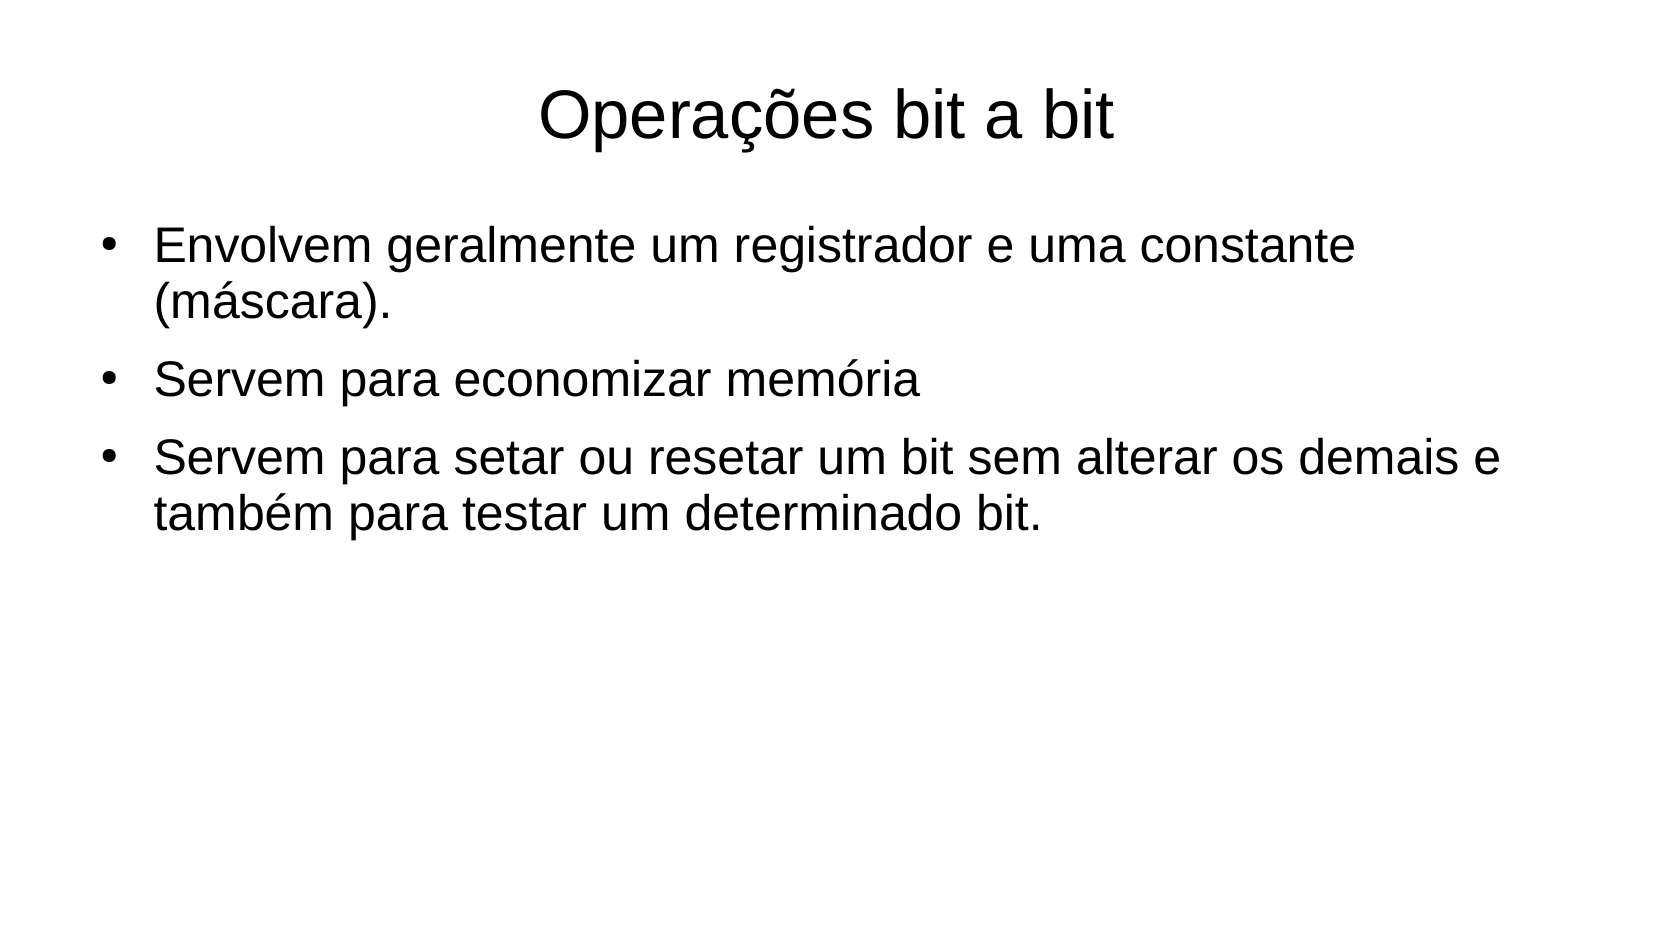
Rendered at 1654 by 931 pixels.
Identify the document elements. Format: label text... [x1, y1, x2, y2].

title Operações bit a bit [82, 37, 1571, 193]
list Envolvem geralmente um registrador e uma constante (máscara). Servem para economizar memória Servem para setar ou resetar um bit sem alterar os demais e também para testar um determinado bit. [82, 217, 1571, 758]
